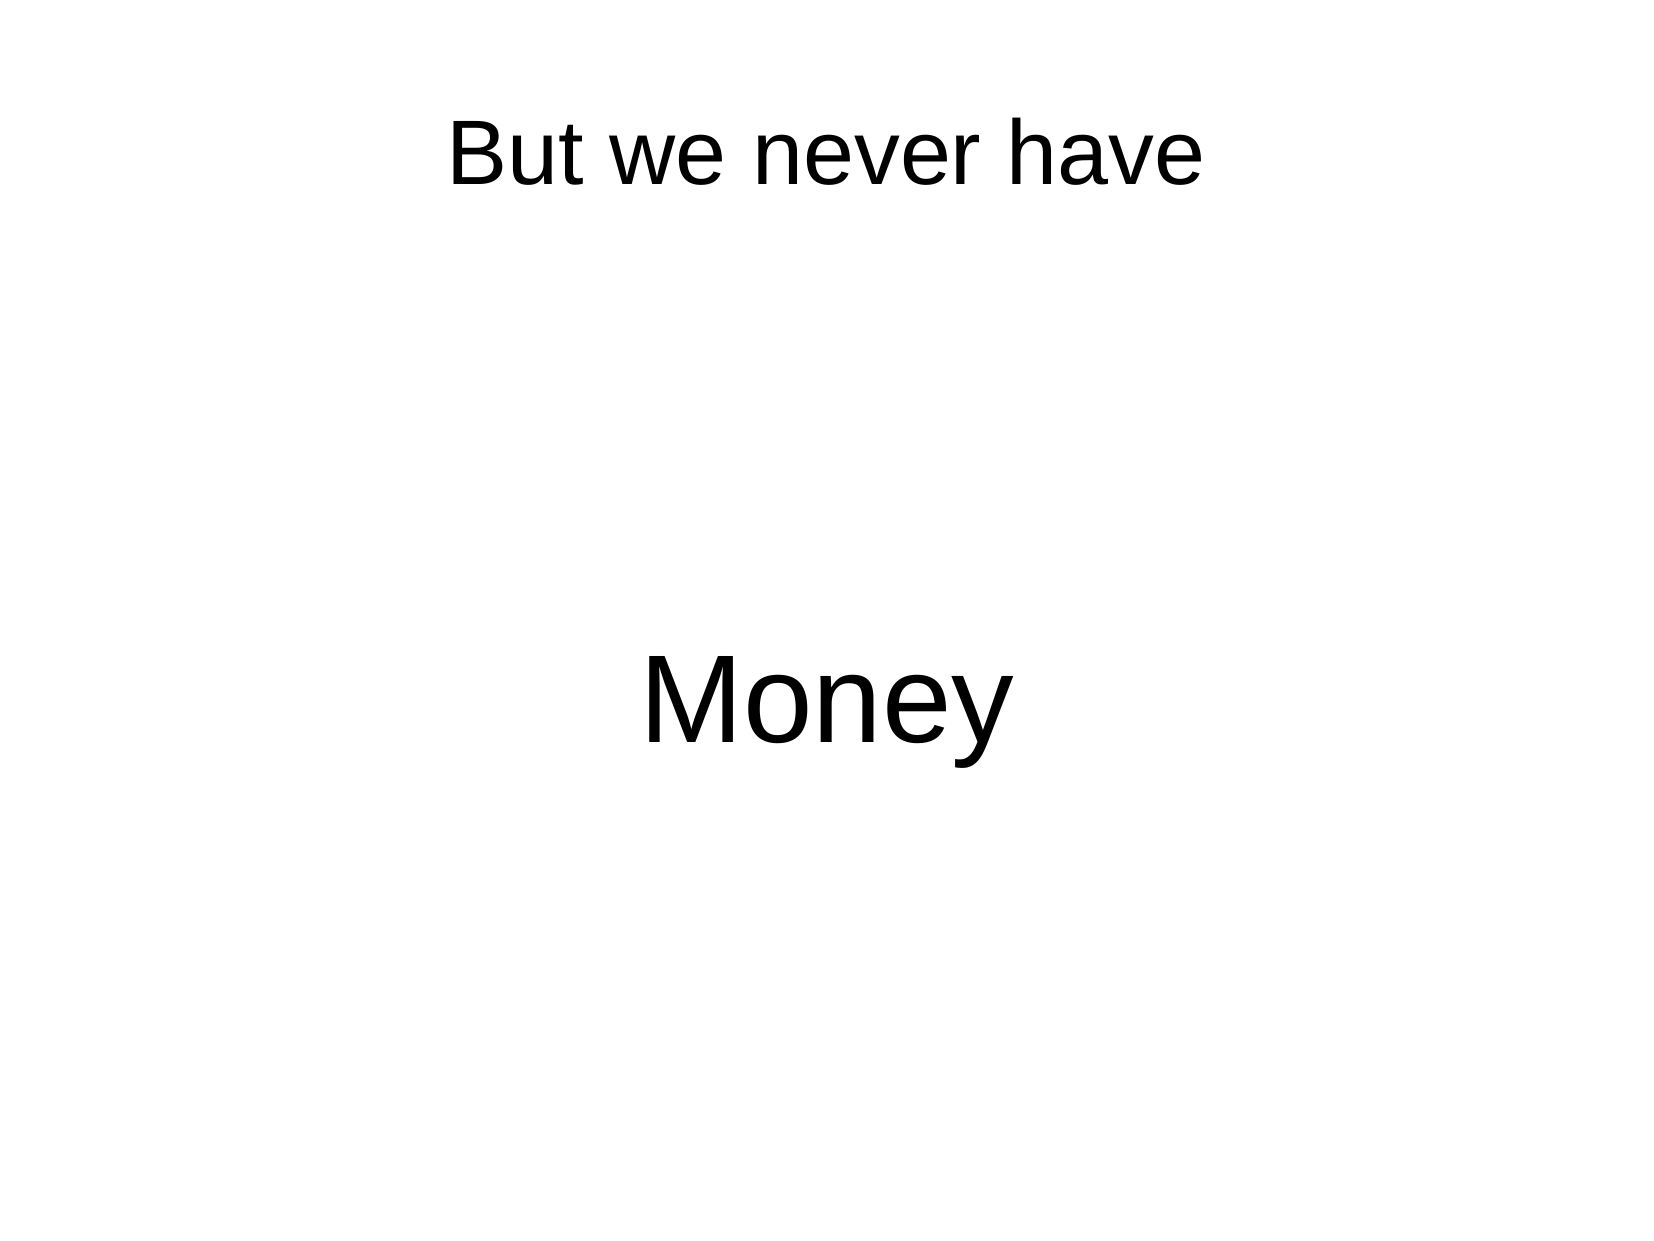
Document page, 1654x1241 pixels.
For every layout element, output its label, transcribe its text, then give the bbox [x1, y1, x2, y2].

subtitle Money [82, 297, 1571, 1102]
title But we never have [82, 49, 1571, 257]
